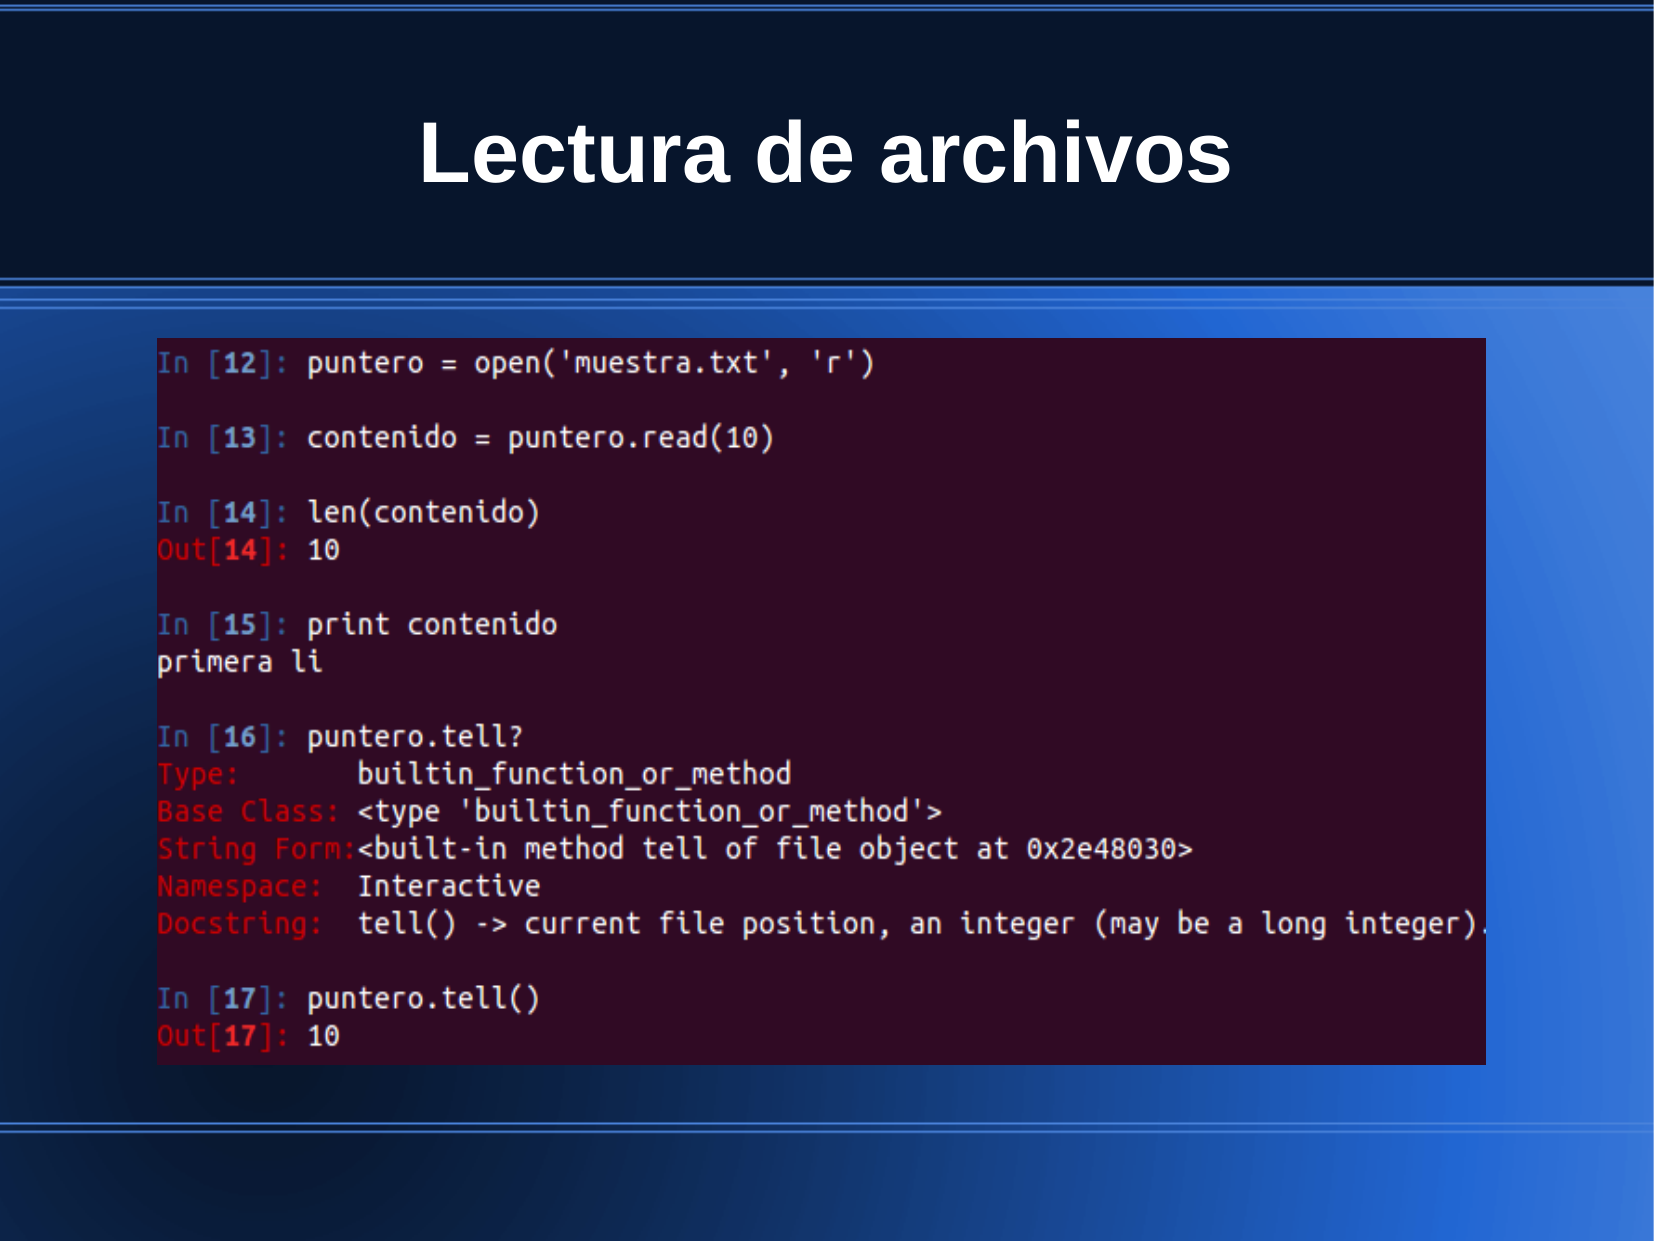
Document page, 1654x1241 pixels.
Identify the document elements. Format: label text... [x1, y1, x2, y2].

picture [0, 0, 1654, 1241]
title Lectura de archivos [82, 49, 1571, 257]
